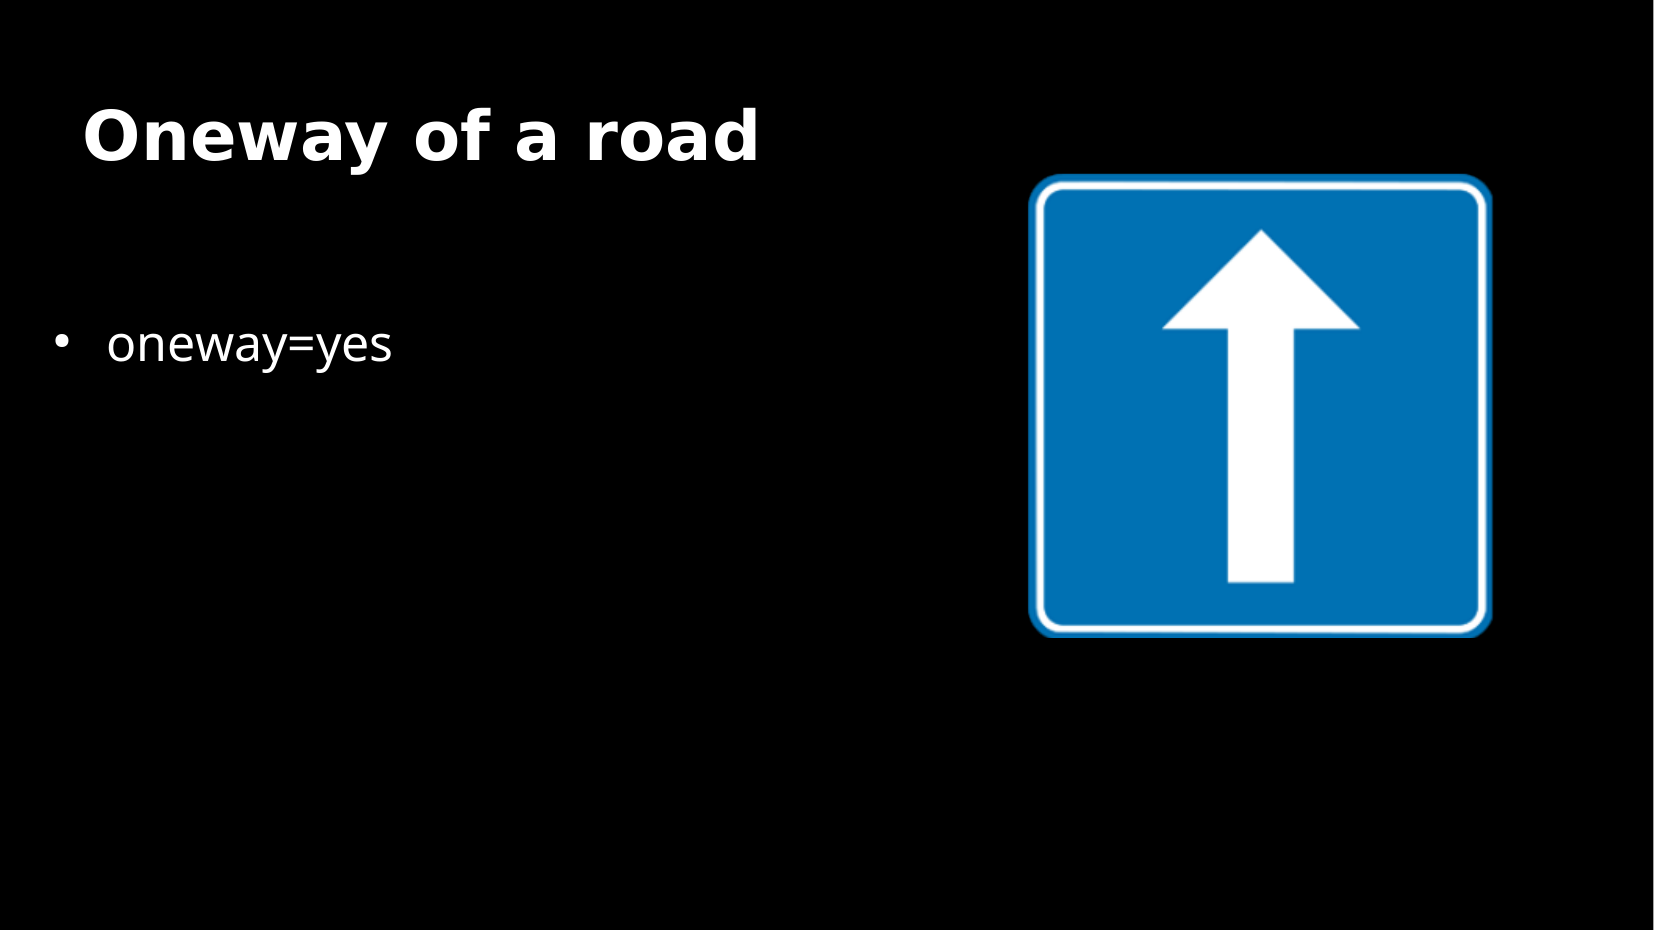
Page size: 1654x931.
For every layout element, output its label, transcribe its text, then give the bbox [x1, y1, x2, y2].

title Oneway of a road [82, 59, 1571, 215]
list oneway=yes [35, 217, 1524, 827]
picture [1000, 166, 1524, 638]
